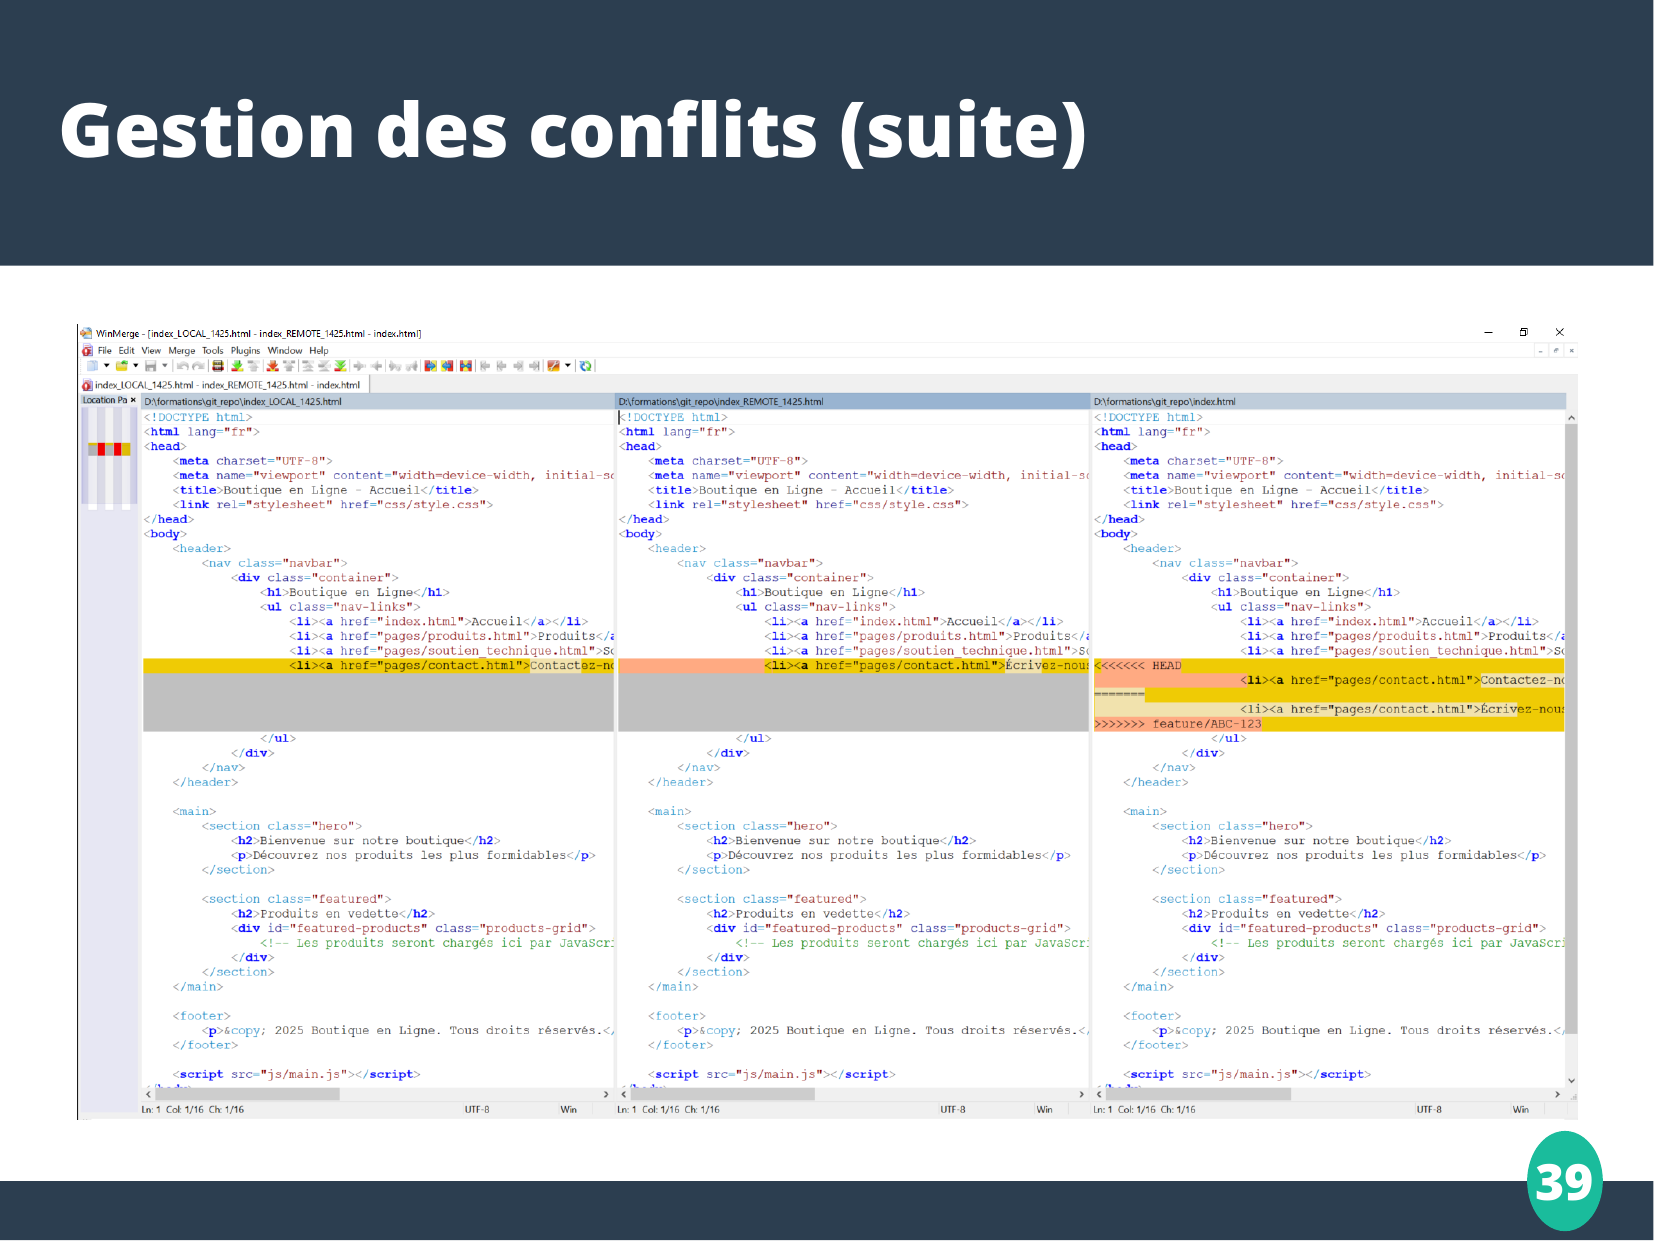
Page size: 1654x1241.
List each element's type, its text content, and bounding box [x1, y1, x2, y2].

picture [77, 324, 1578, 1120]
title Gestion des conflits (suite) [59, 49, 1595, 207]
